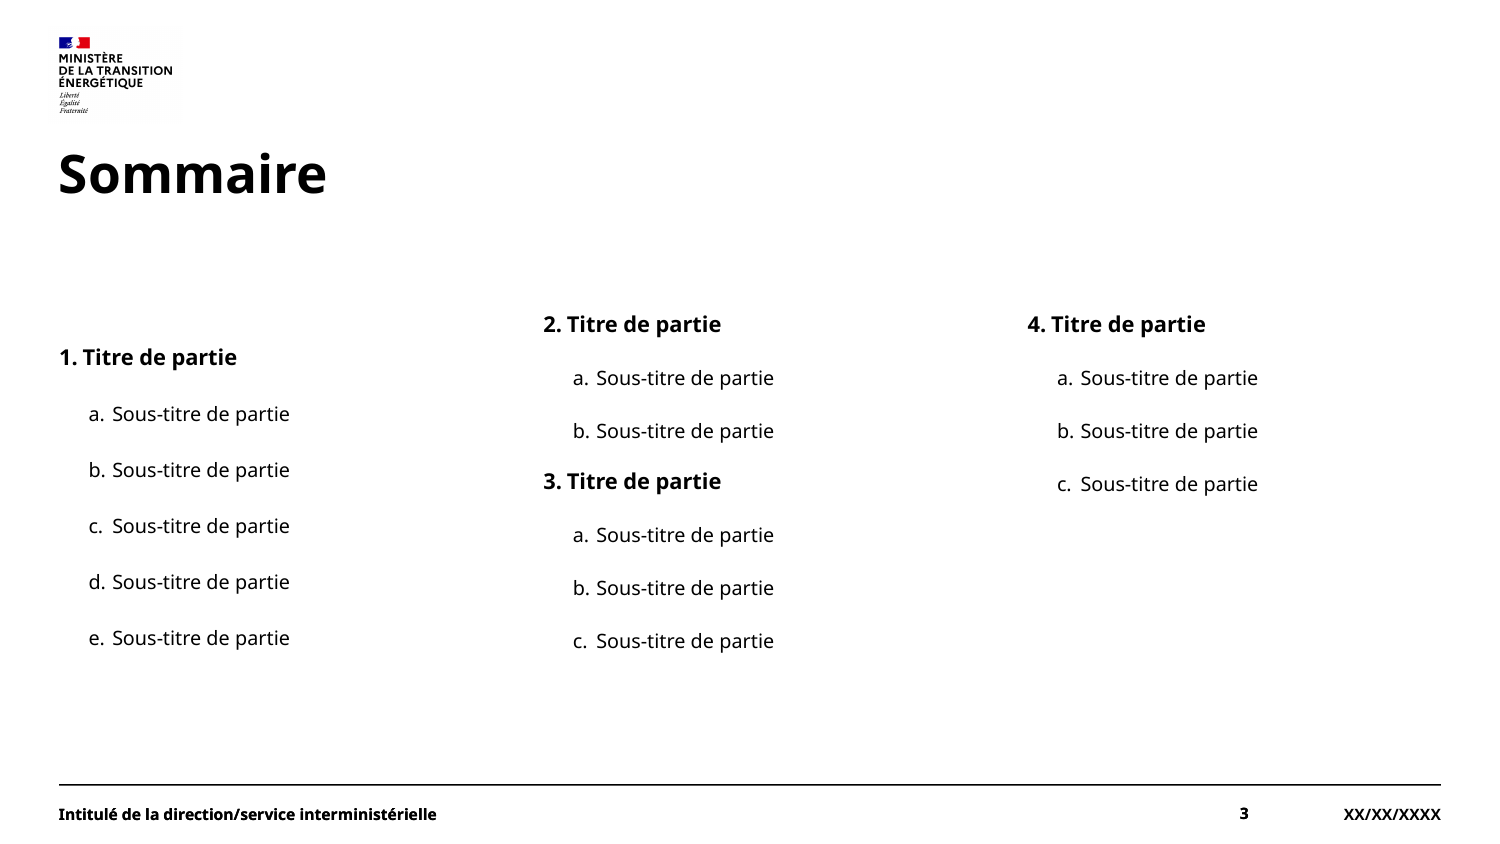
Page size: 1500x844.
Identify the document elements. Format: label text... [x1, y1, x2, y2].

list Titre de partie Sous-titre de partie Sous-titre de partie Titre de partie Sous-titre de partie Sous-titre de partie Sous-titre de partie [543, 310, 957, 726]
picture [48, 26, 183, 124]
list Titre de partie Sous-titre de partie Sous-titre de partie Sous-titre de partie [1027, 310, 1441, 726]
slide_number <numéro> [1027, 784, 1249, 844]
subtitle Titre de partie Sous-titre de partie Sous-titre de partie Sous-titre de partie Sous-titre de partie Sous-titre de partie [59, 310, 473, 726]
slide_number XX/XX/XXXX [1249, 784, 1441, 844]
title Sommaire [59, 147, 1441, 266]
footer Intitulé de la direction/service interministérielle [59, 784, 1027, 844]
